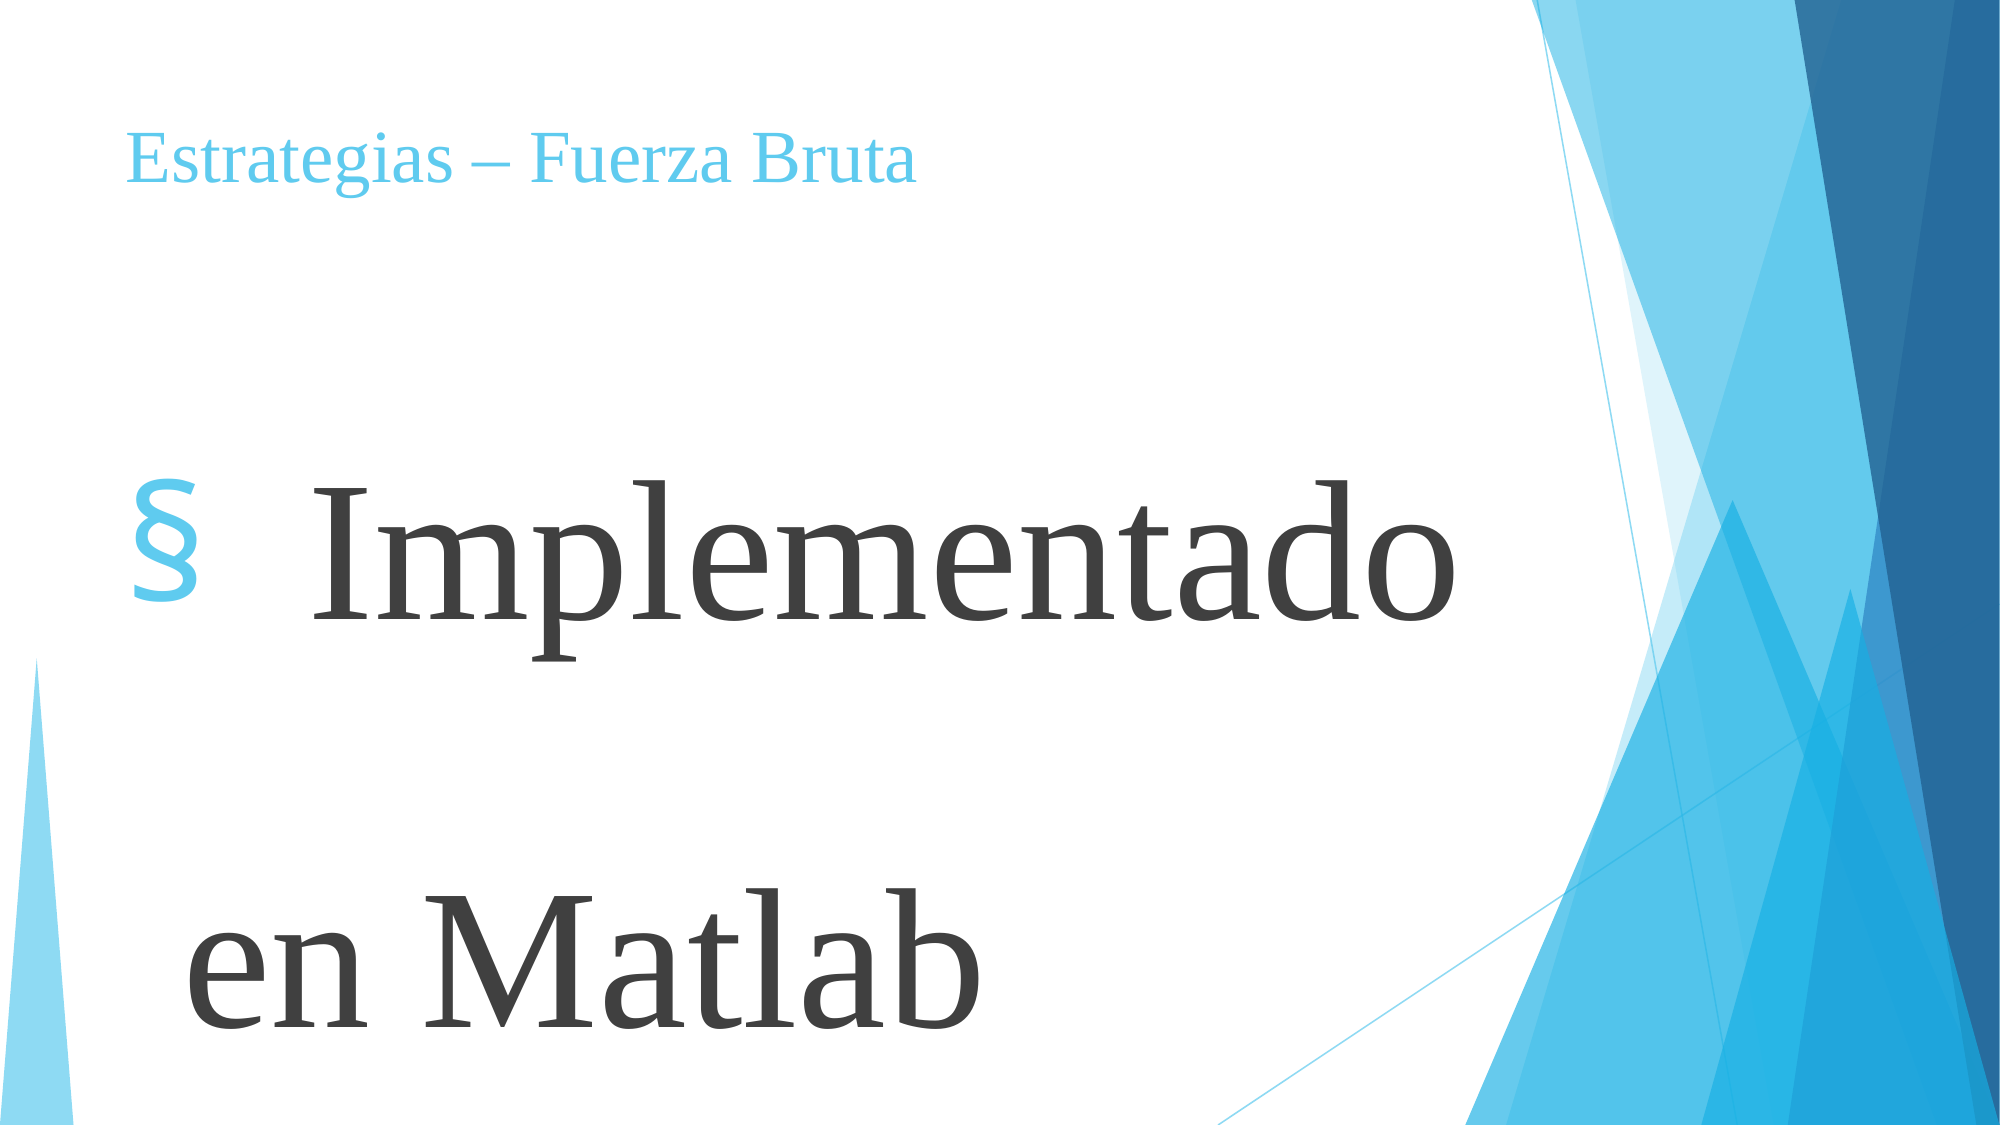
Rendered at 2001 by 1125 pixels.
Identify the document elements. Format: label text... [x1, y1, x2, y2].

list Implementado en Matlab mediante bucles anidados Comprueba todas las combinaciones posibles de desarrollos Características: Alto número de iteraciones (decenas de millones) Tiempo de ejecución muy elevado (horas) Asegura que encontremos la mejor solución [111, 244, 1522, 881]
title Estrategias – Fuerza Bruta [111, 99, 1522, 244]
